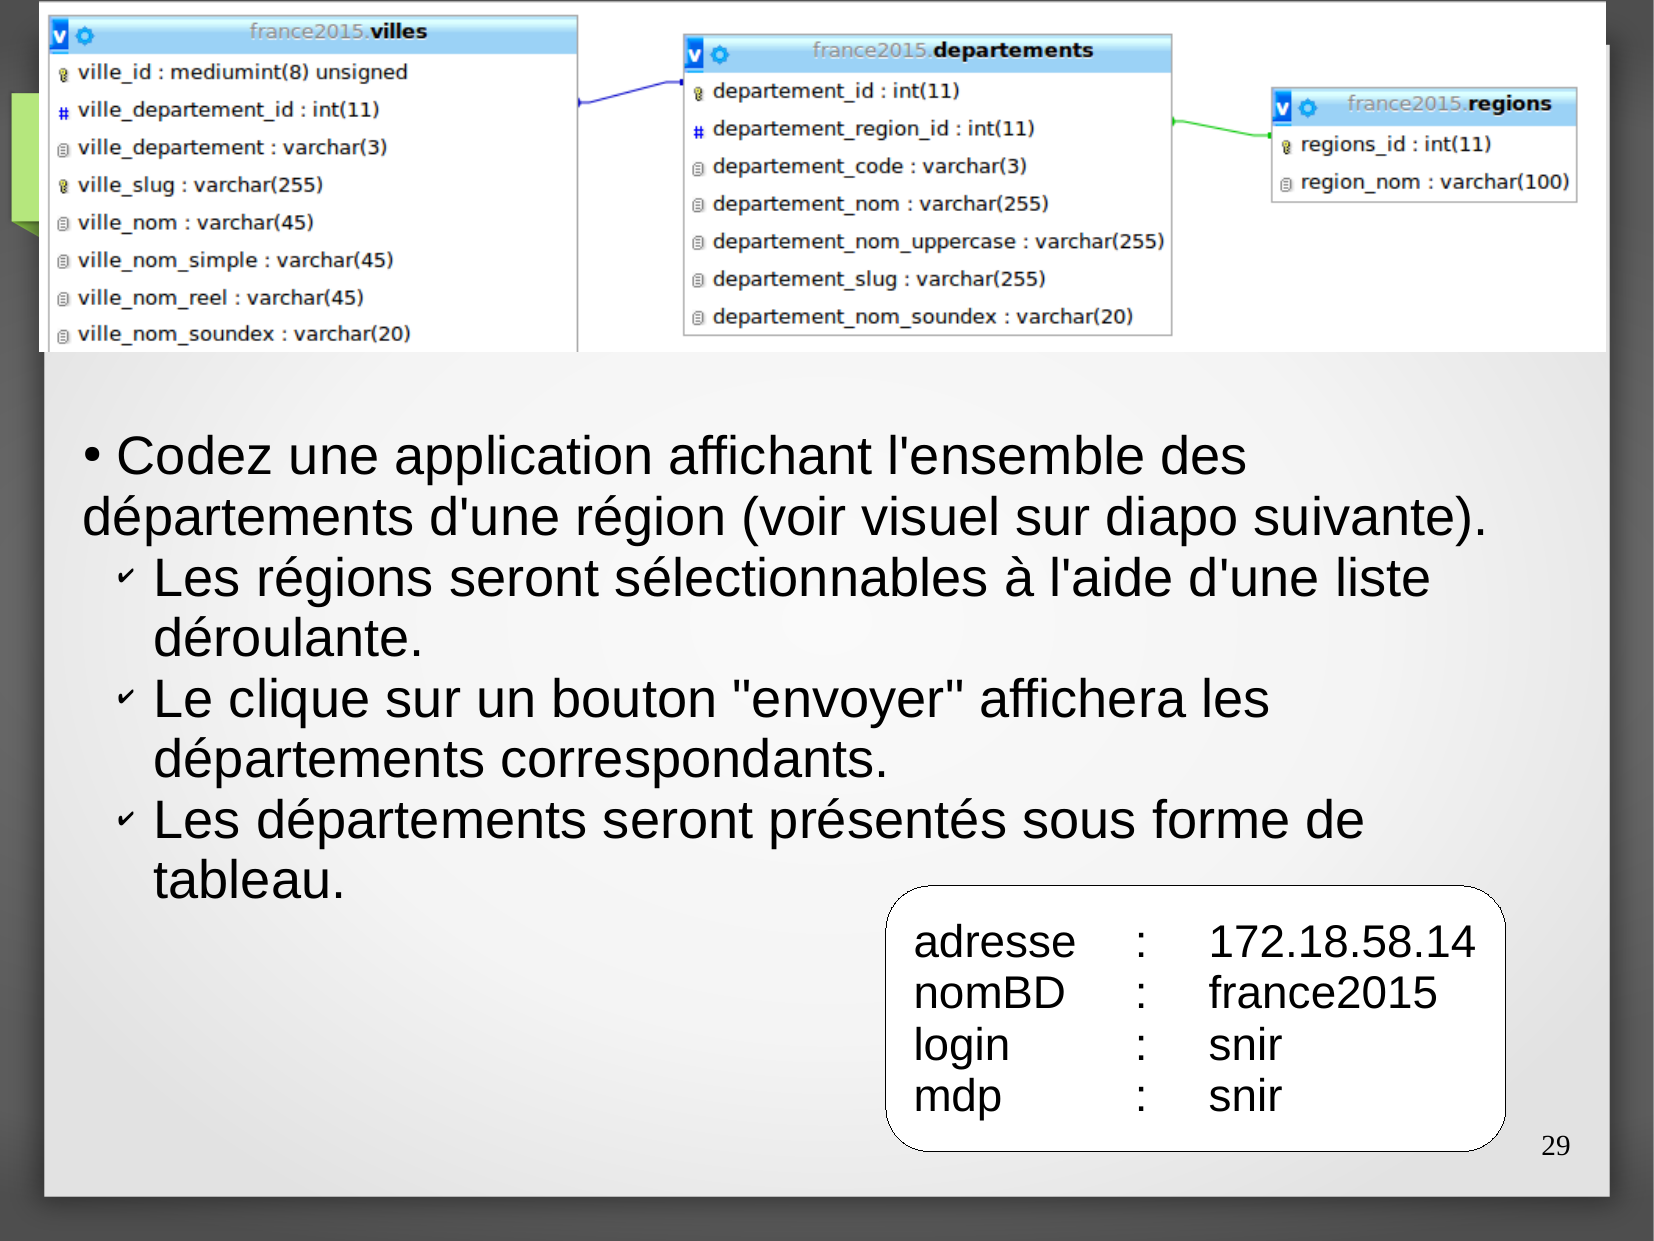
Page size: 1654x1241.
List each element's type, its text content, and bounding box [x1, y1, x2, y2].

subtitle Codez une application affichant l'ensemble des départements d'une région (voir visuel sur diapo suivante). Les régions seront sélectionnables à l'aide d'une liste déroulante. Le clique sur un bouton "envoyer" affichera les départements correspondants. Les départements seront présentés sous forme de tableau. [82, 352, 1571, 1102]
picture [0, 0, 1654, 1241]
text_box adresse : 172.18.58.14 nomBD : france2015 login : snir mdp : snir [885, 885, 1506, 1152]
